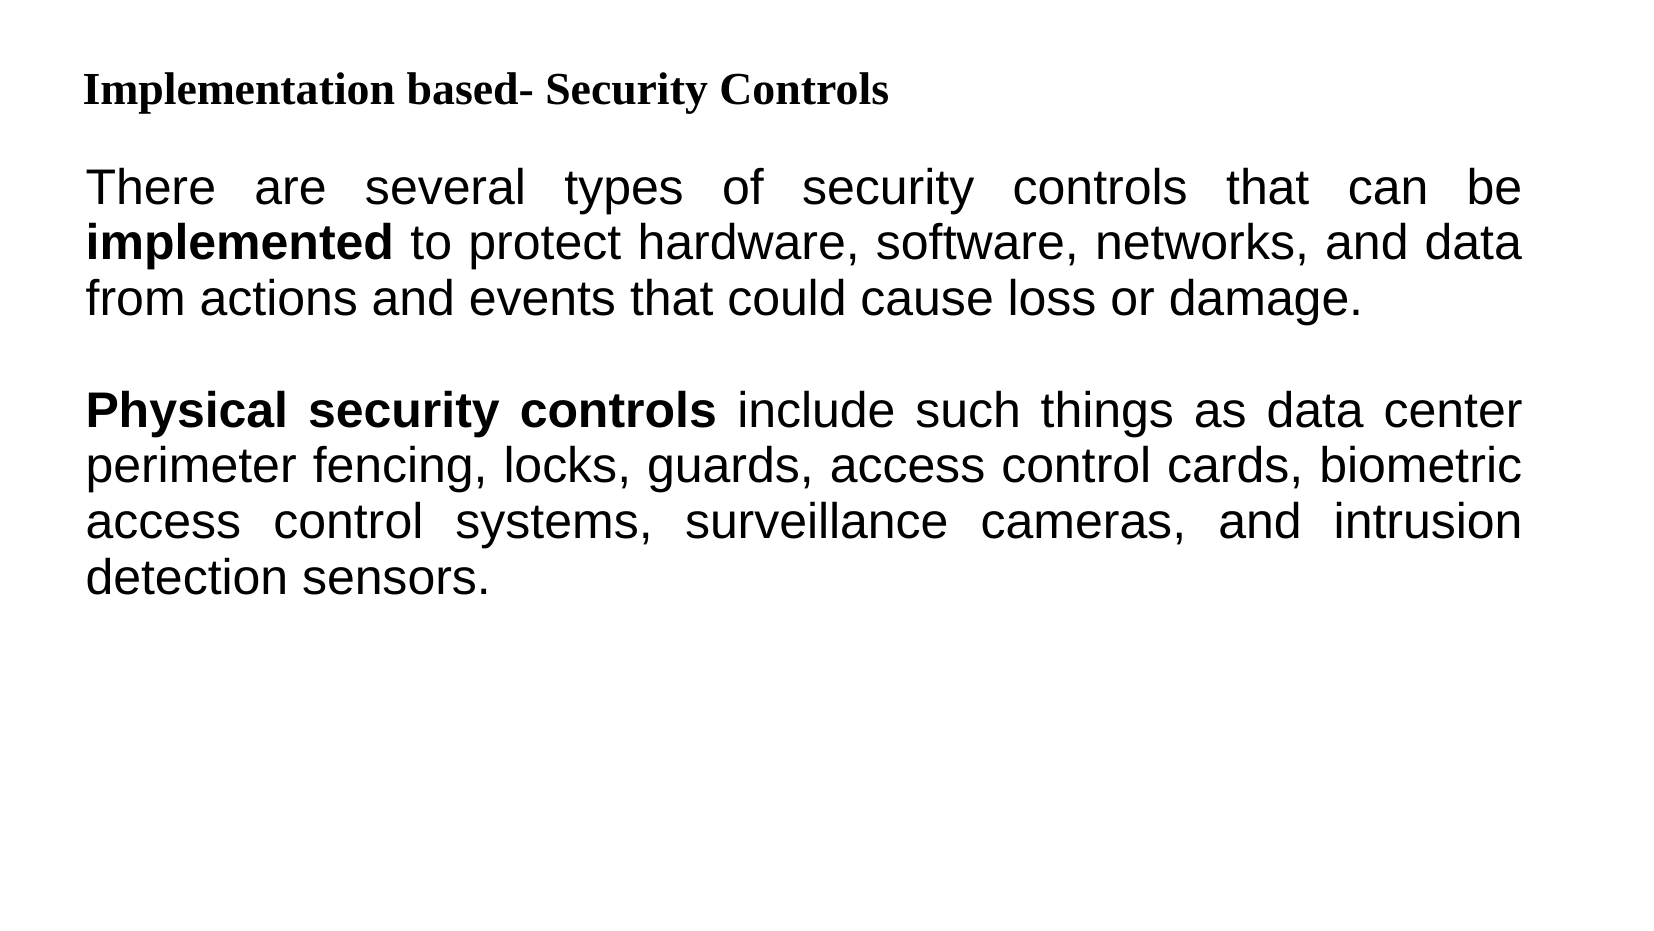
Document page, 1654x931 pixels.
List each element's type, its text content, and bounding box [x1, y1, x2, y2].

title Implementation based- Security Controls [82, 34, 1607, 130]
text_box There are several types of security controls that can be implemented to protect hardware, software, networks, and data from actions and events that could cause loss or damage. Physical security controls include such things as data center perimeter fencing, locks, guards, access control cards, biometric access control systems, surveillance cameras, and intrusion detection sensors. [70, 151, 1560, 689]
